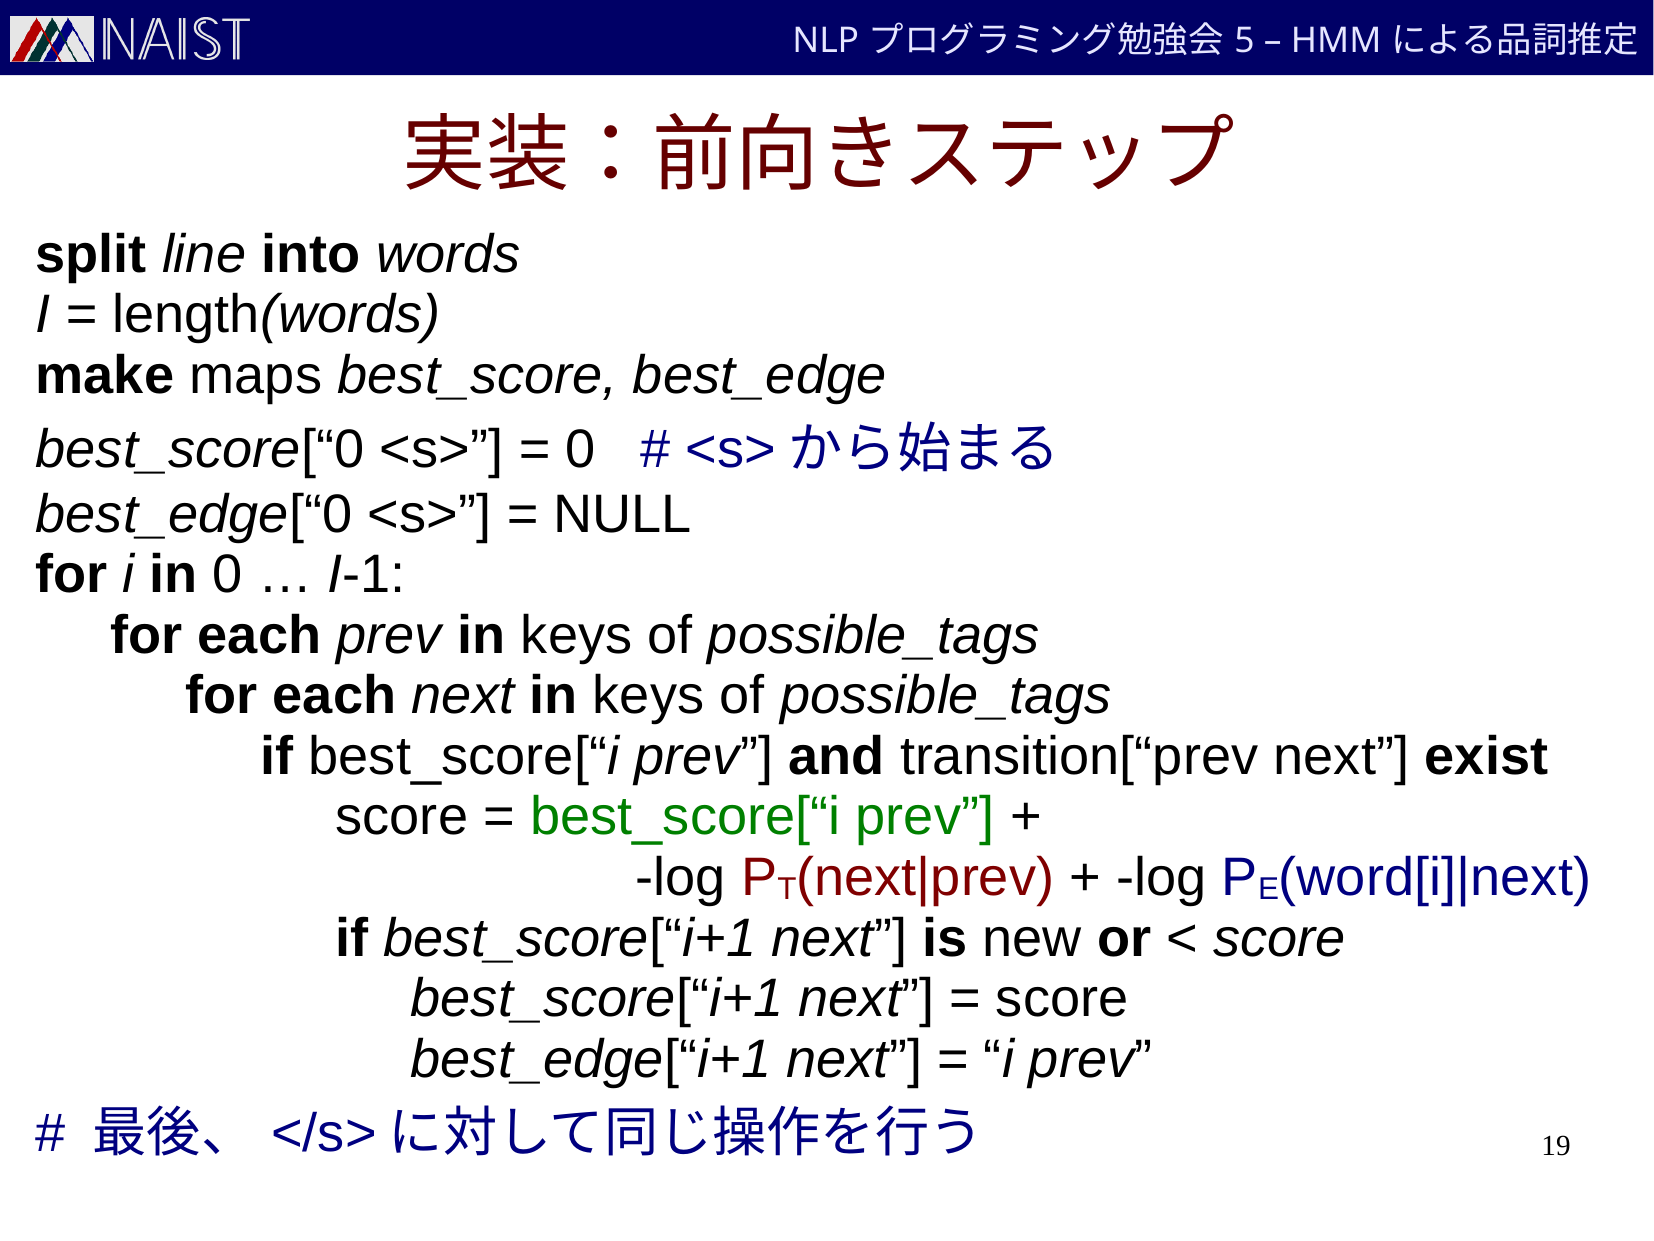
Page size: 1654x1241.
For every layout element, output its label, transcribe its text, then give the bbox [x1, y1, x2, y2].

picture [10, 16, 94, 62]
picture [102, 17, 251, 51]
title 実装：前向きステップ [75, 51, 1564, 223]
list split line into words I = length(words) make maps best_score, best_edge best_score[“0 <s>”] = 0 # <s>から始まる best_edge[“0 <s>”] = NULL for i in 0 … I-1: for each prev in keys of possible_tags for each next in keys of possible_tags if best_score[“i prev”] and transition[“prev next”] exist score = best_score[“i prev”] + -log PT(next|prev) + -log PE(word[i]|next) if best_score[“i+1 next”] is new or < score best_score[“i+1 next”] = score best_edge[“i+1 next”] = “i prev” # 最後、</s>に対して同じ操作を行う [0, 223, 1613, 1208]
